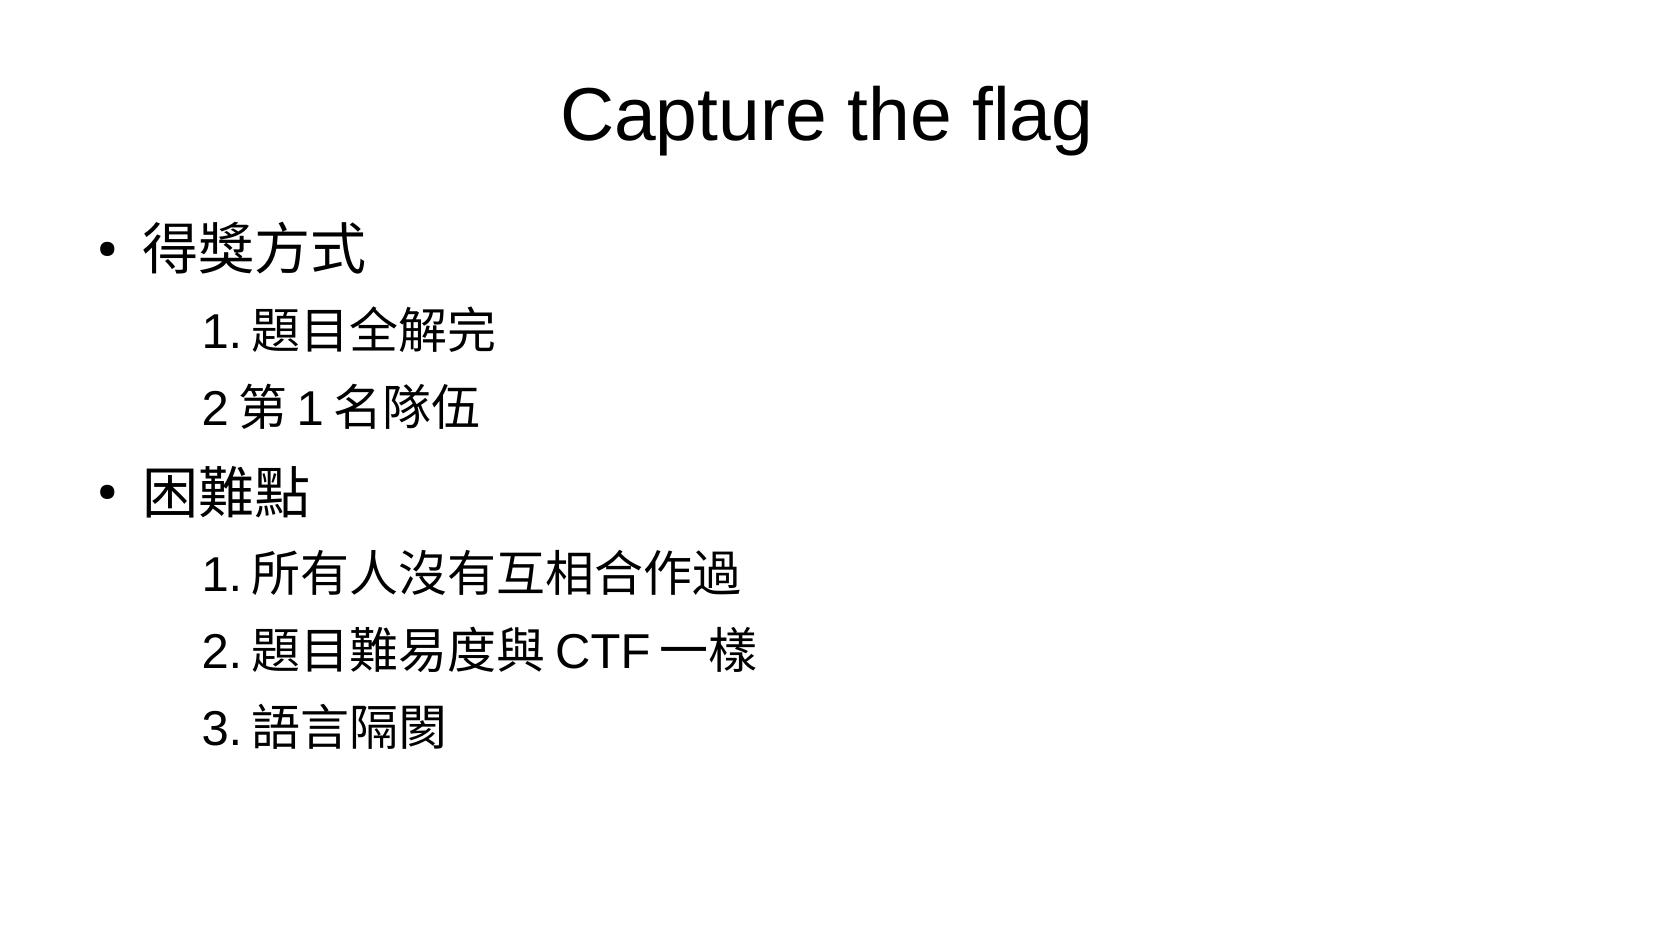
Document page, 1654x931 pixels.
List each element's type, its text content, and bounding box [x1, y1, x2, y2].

list 得獎方式 1.題目全解完 2第1名隊伍 困難點 1.所有人沒有互相合作過 2.題目難易度與CTF一樣 3.語言隔閡 [82, 217, 1571, 758]
title Capture the flag [82, 37, 1571, 193]
